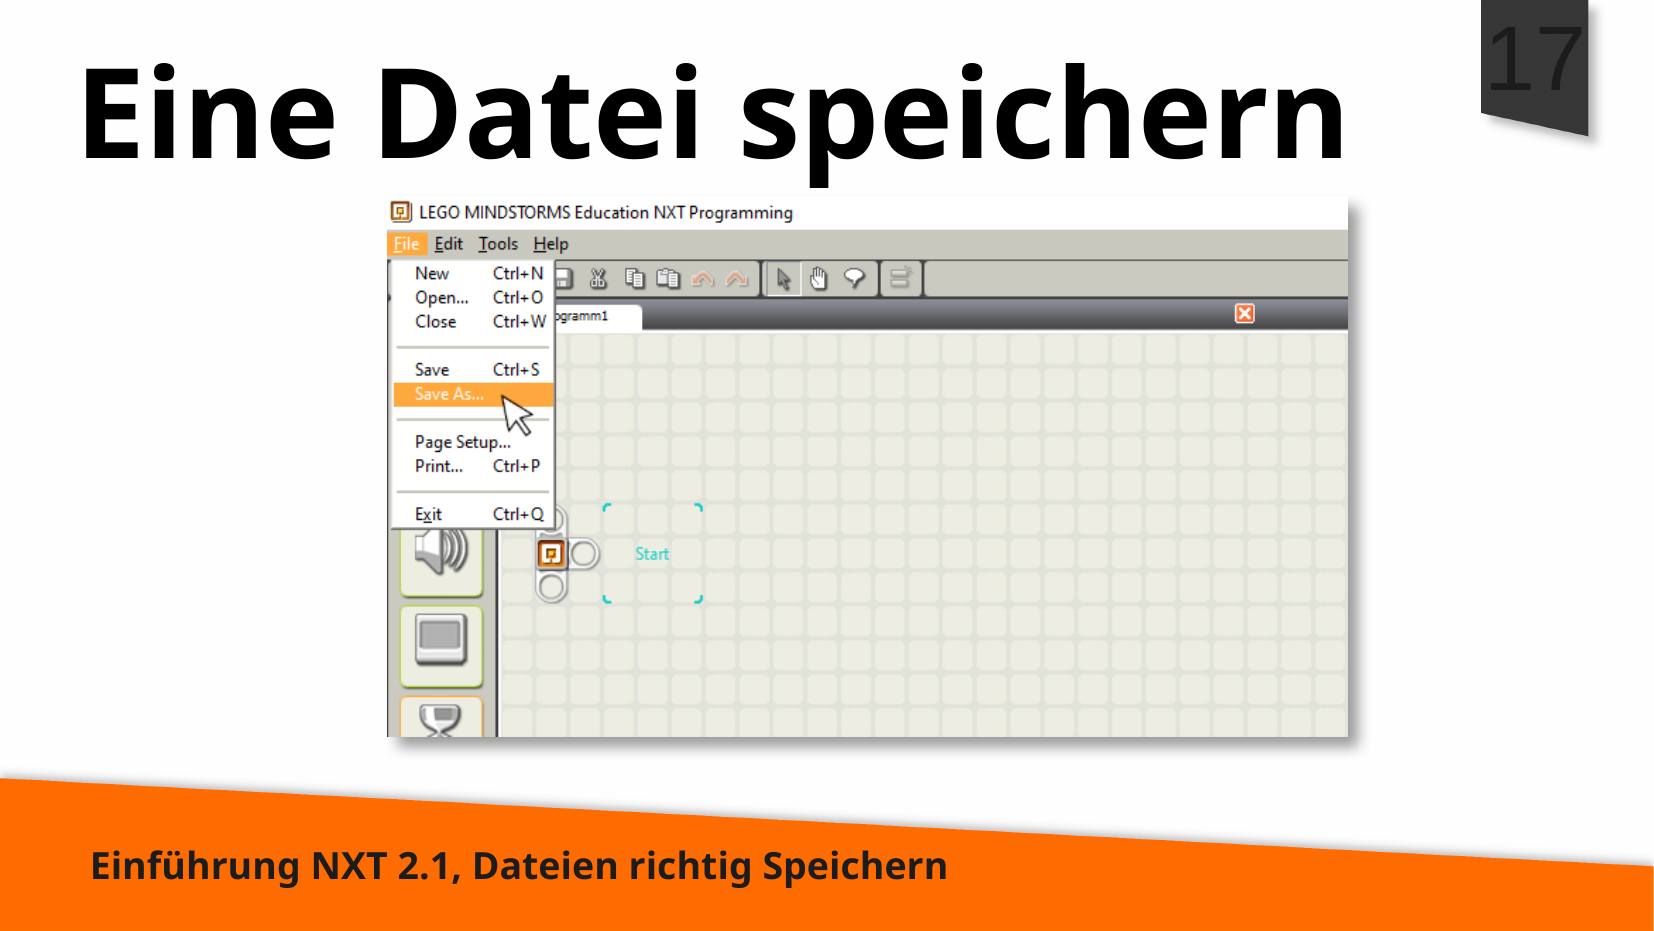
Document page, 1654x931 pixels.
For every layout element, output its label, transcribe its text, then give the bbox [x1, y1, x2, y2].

text_box Einführung NXT 2.1, Dateien richtig Speichern [75, 832, 1201, 901]
text_box 17 [1462, 0, 1609, 151]
picture [0, 0, 1654, 931]
title Eine Datei speichern [75, 30, 1564, 190]
